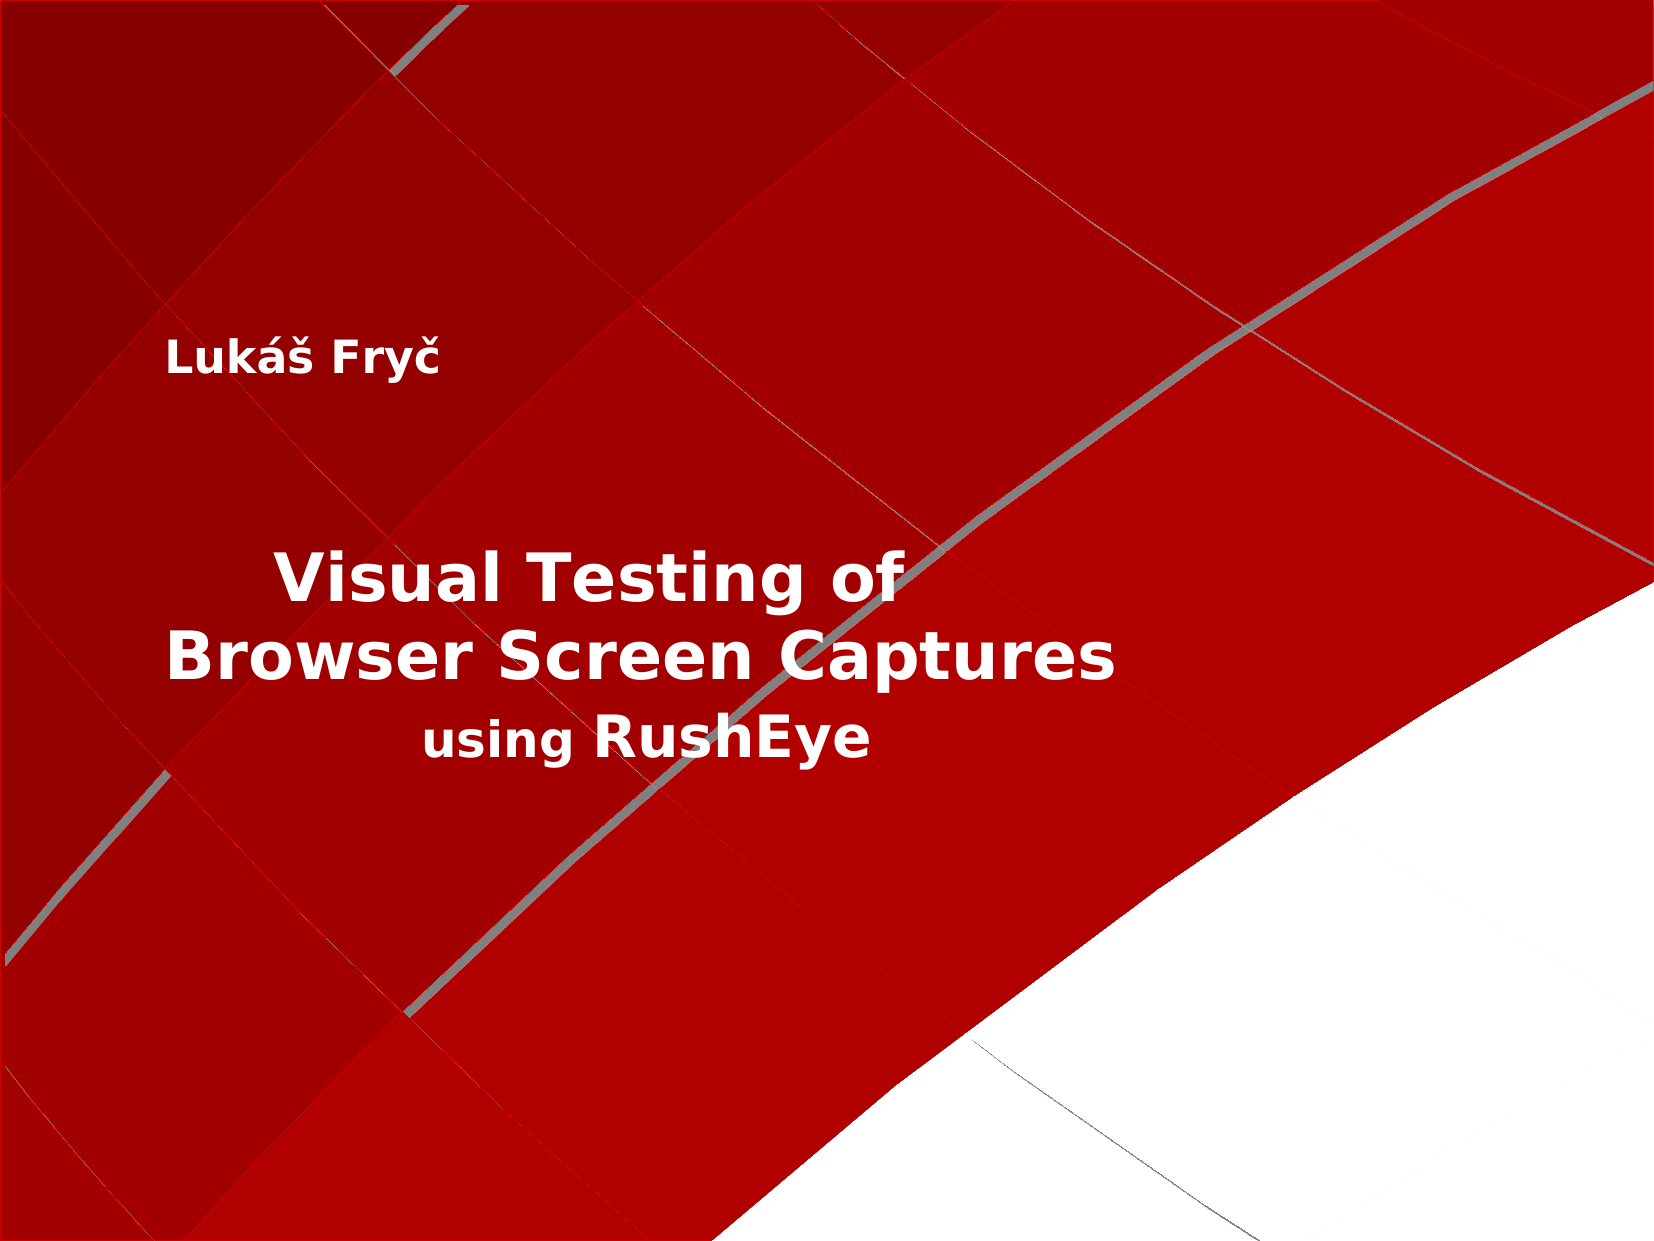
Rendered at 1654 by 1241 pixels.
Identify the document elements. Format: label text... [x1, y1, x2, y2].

text_box Lukáš Fryč Visual Testing of Browser Screen Captures using RushEye [128, 253, 1529, 904]
